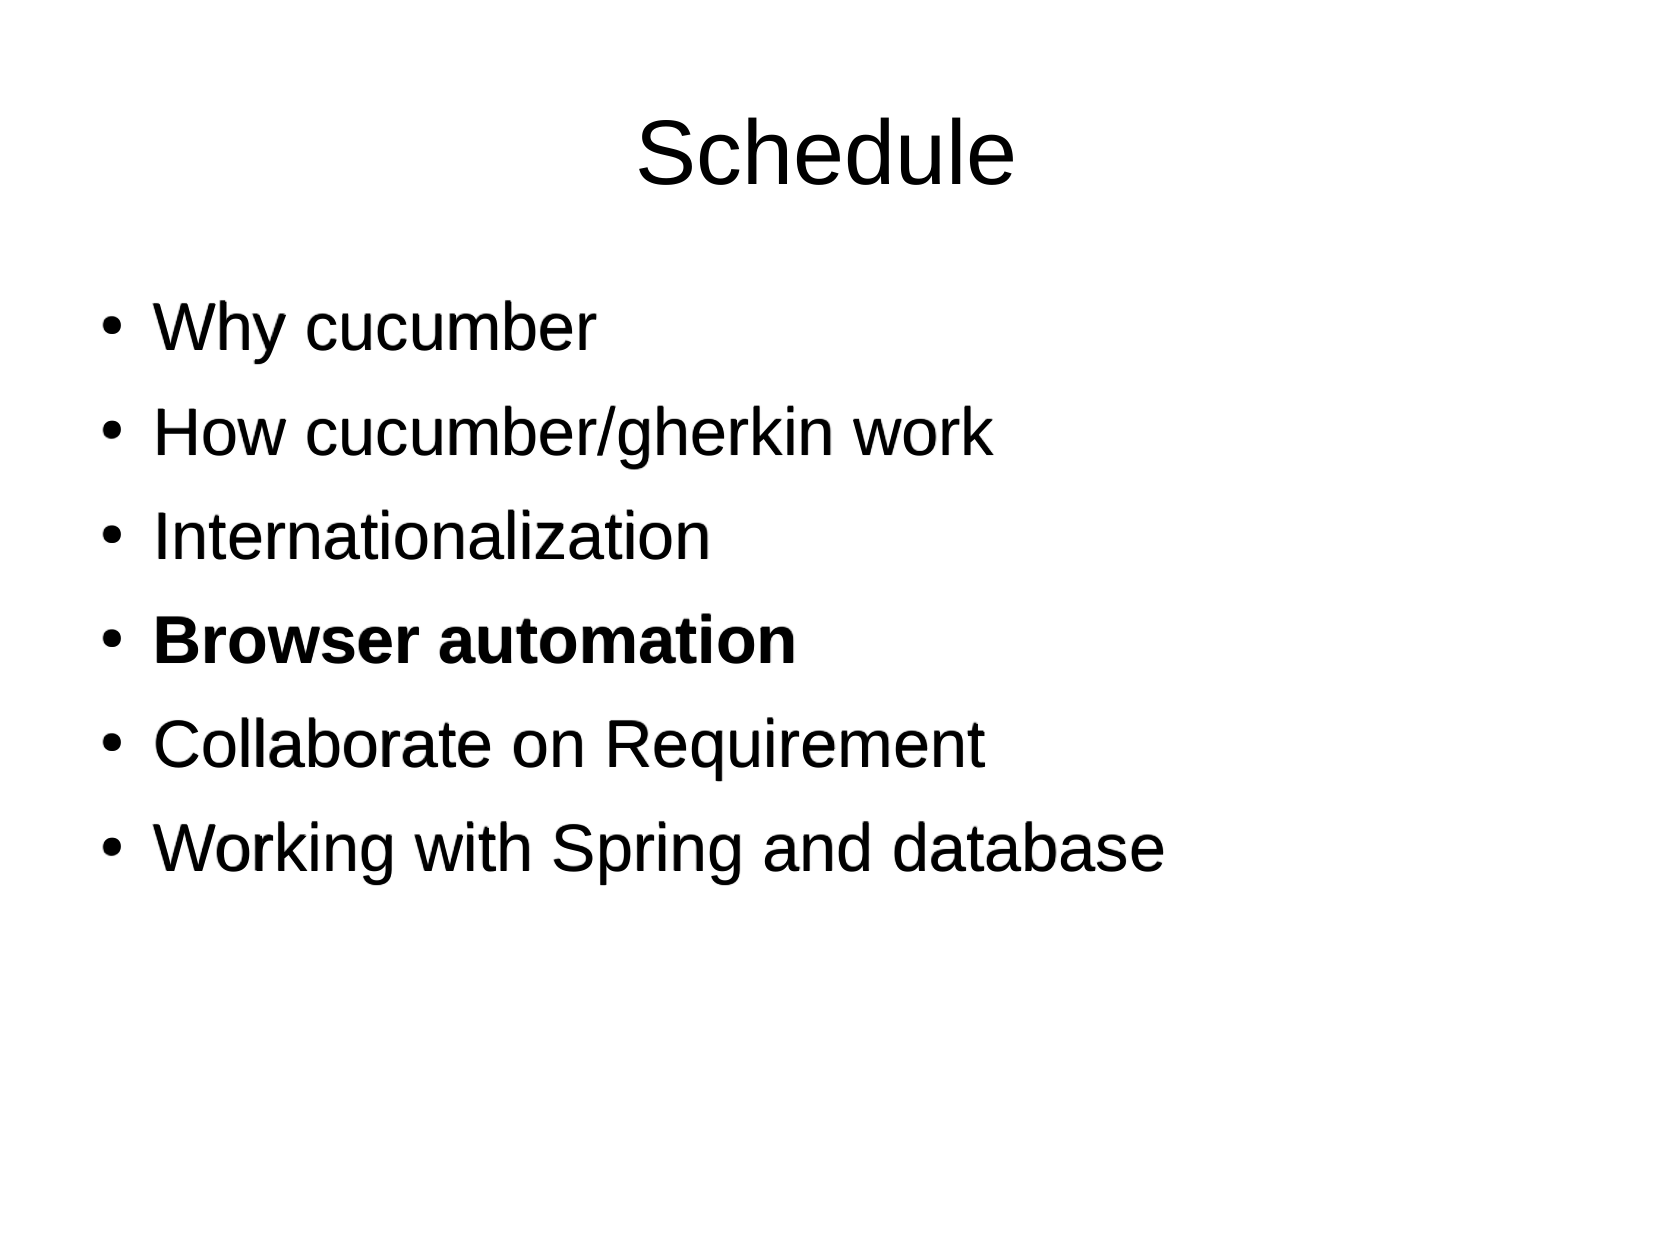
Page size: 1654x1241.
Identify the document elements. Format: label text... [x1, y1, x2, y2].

list Why cucumber How cucumber/gherkin work Internationalization Browser automation Collaborate on Requirement Working with Spring and database [82, 290, 1571, 1010]
title Schedule [82, 49, 1571, 257]
